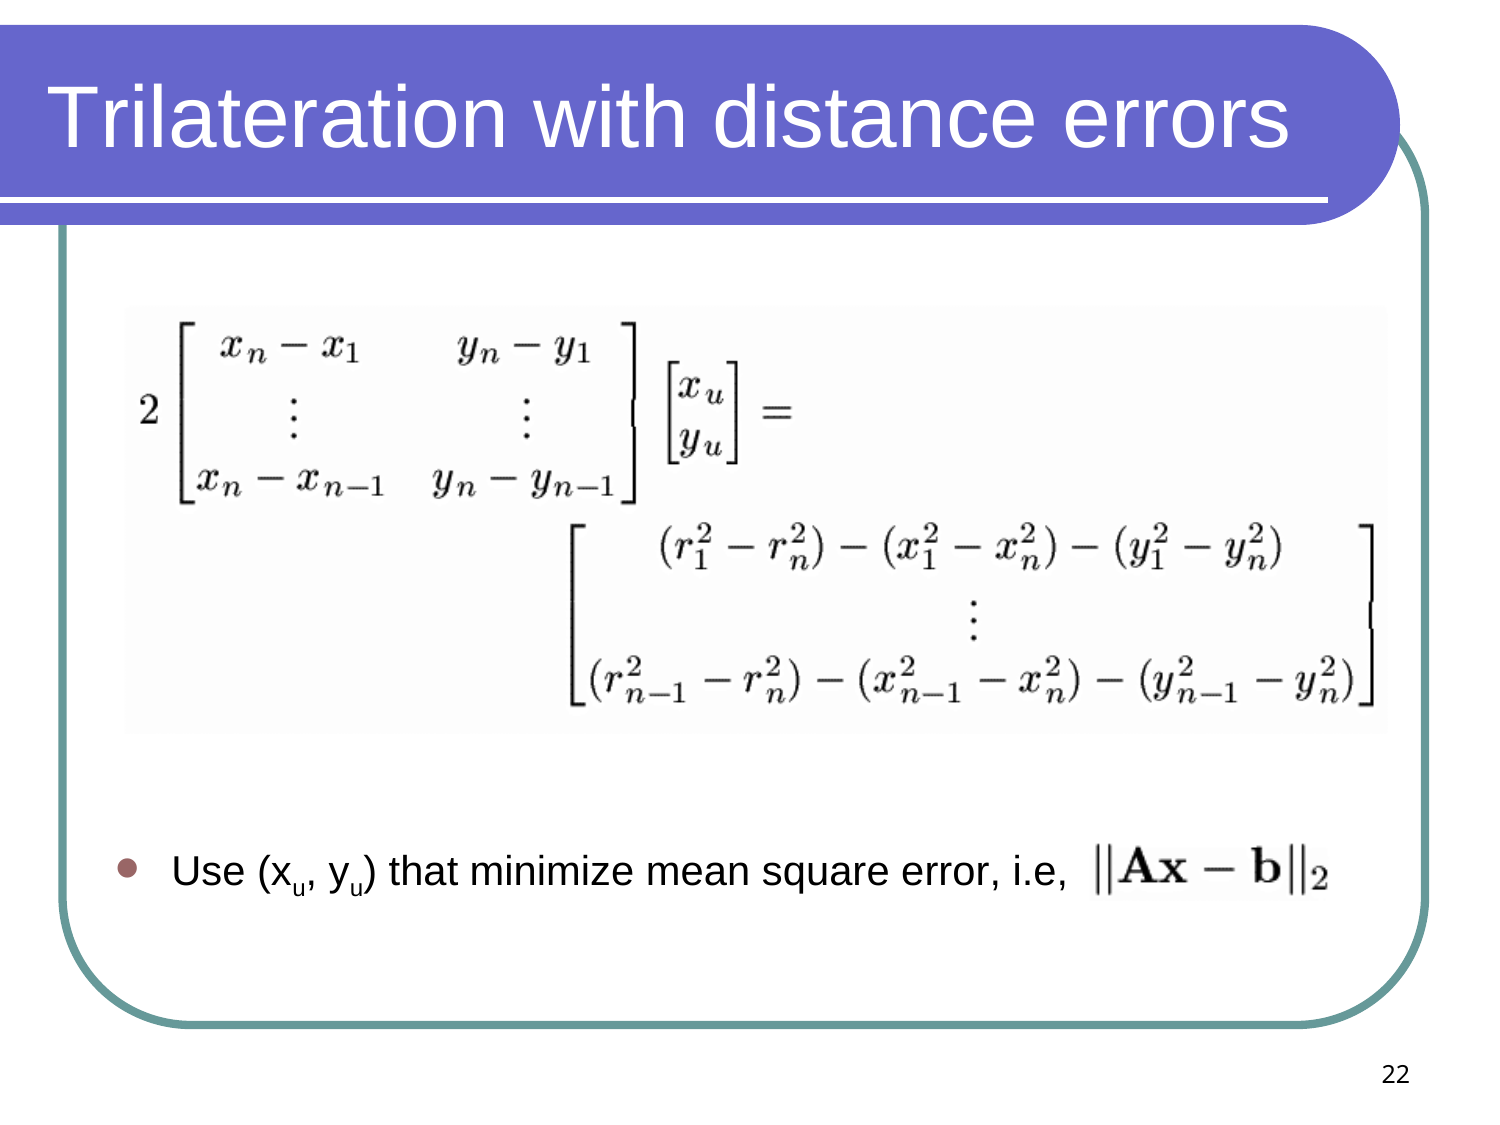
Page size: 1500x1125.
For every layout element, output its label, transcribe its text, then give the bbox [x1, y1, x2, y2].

picture [1087, 837, 1333, 901]
picture [122, 297, 1391, 734]
title Trilateration with distance errors [31, 37, 1347, 188]
list Use (xu, yu) that minimize mean square error, i.e, [99, 262, 1401, 988]
text_box <number> [1074, 1025, 1426, 1101]
